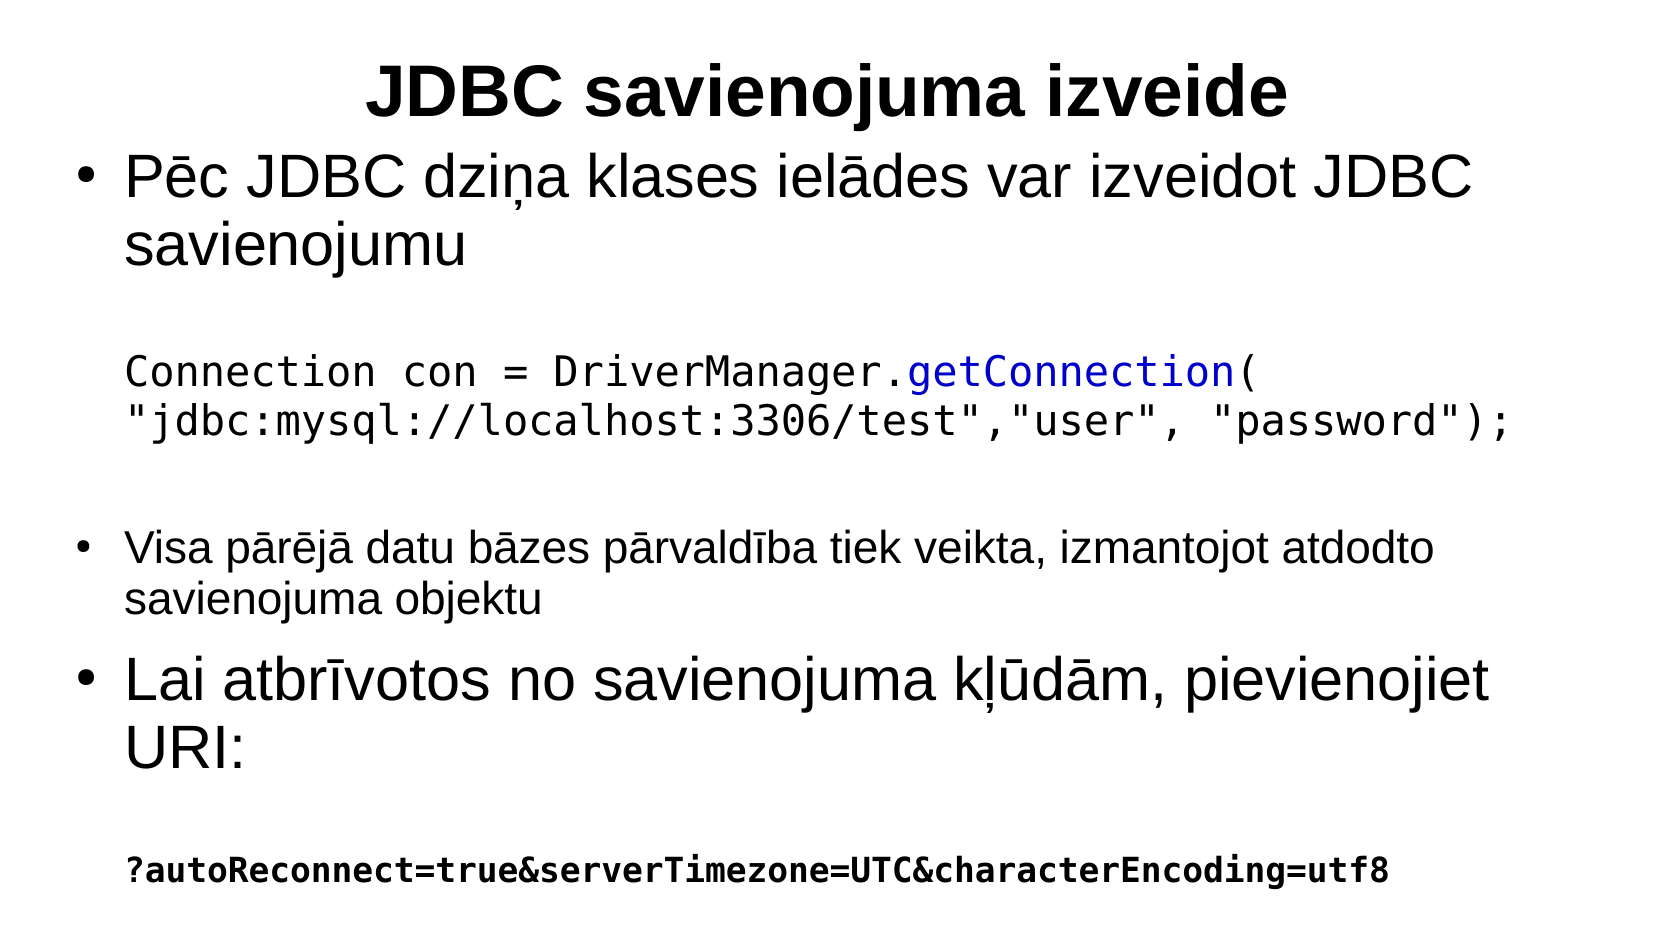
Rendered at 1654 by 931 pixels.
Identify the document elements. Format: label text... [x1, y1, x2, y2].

title JDBC savienojuma izveide [82, 50, 1571, 133]
list Pēc JDBC dziņa klases ielādes var izveidot JDBC savienojumu Connection con = DriverManager.getConnection( "jdbc:mysql://localhost:3306/test","user", "password"); Visa pārējā datu bāzes pārvaldība tiek veikta, izmantojot atdodto savienojuma objektu Lai atbrīvotos no savienojuma kļūdām, pievienojiet URI: ?autoReconnect=true&serverTimezone=UTC&characterEncoding=utf8 [59, 141, 1619, 895]
